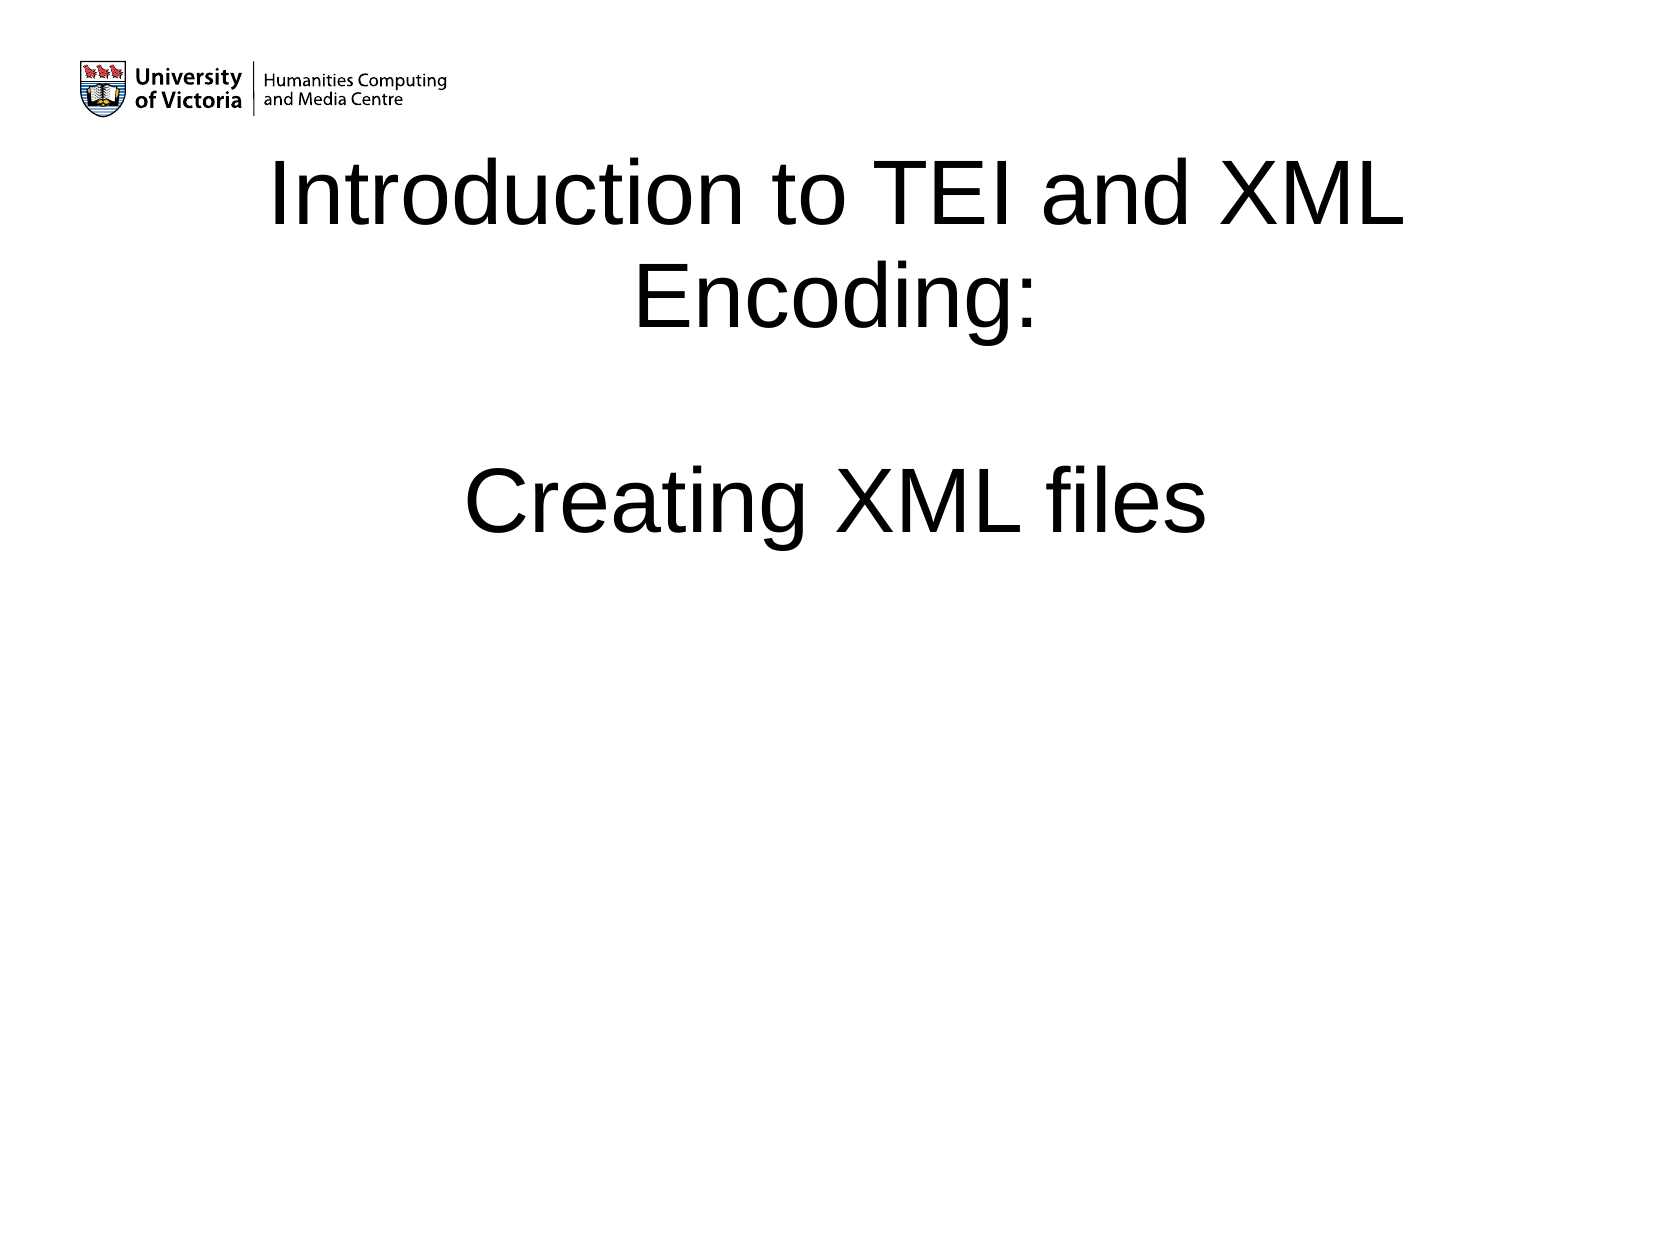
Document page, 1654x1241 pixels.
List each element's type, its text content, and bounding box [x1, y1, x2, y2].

title Introduction to TEI and XML Encoding: Creating XML files [127, 140, 1546, 553]
